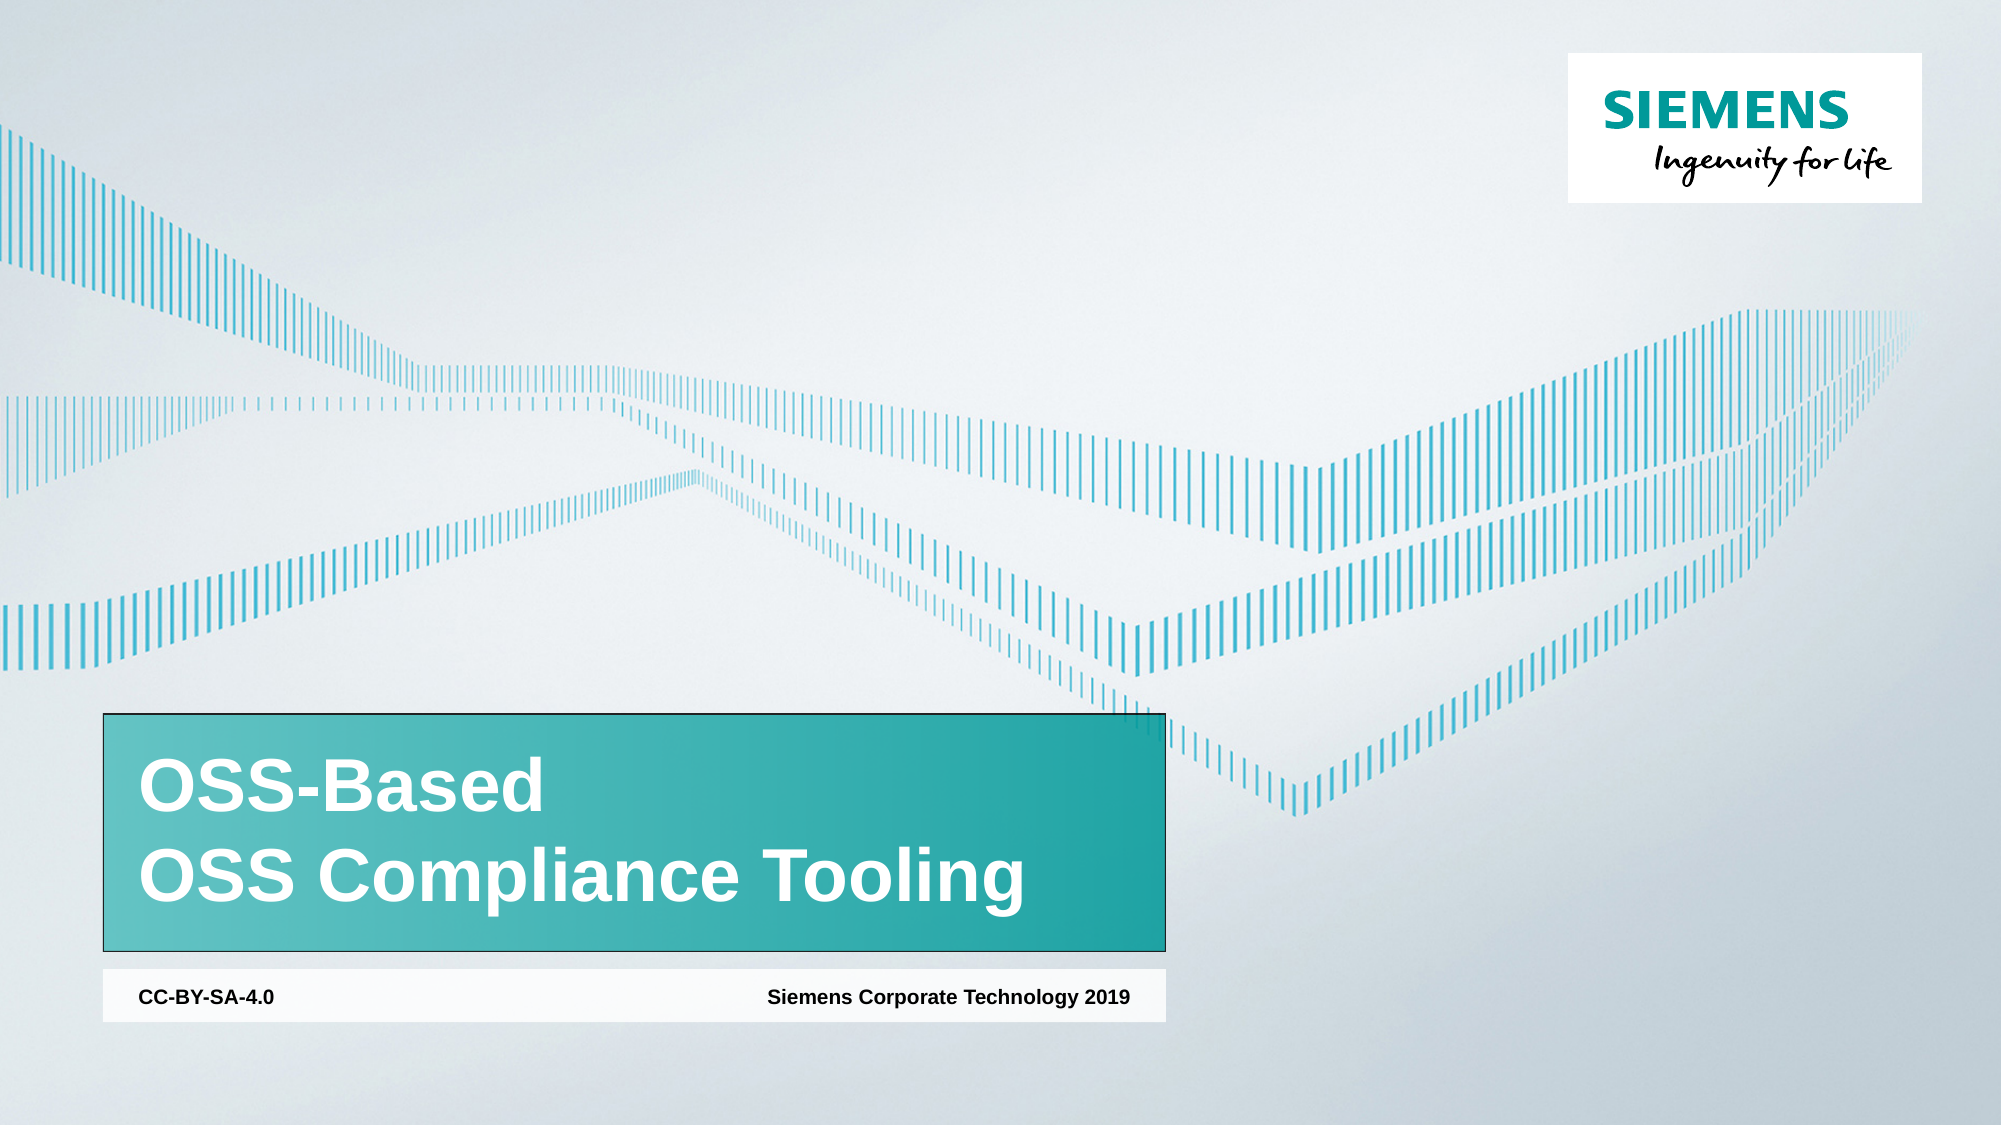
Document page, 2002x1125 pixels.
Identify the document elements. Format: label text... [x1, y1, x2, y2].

title OSS-Based OSS Compliance Tooling [102, 713, 1166, 952]
list CC-BY-SA-4.0 [102, 969, 643, 1023]
picture [0, 0, 2001, 1125]
list Siemens Corporate Technology 2019 [643, 969, 1166, 1023]
